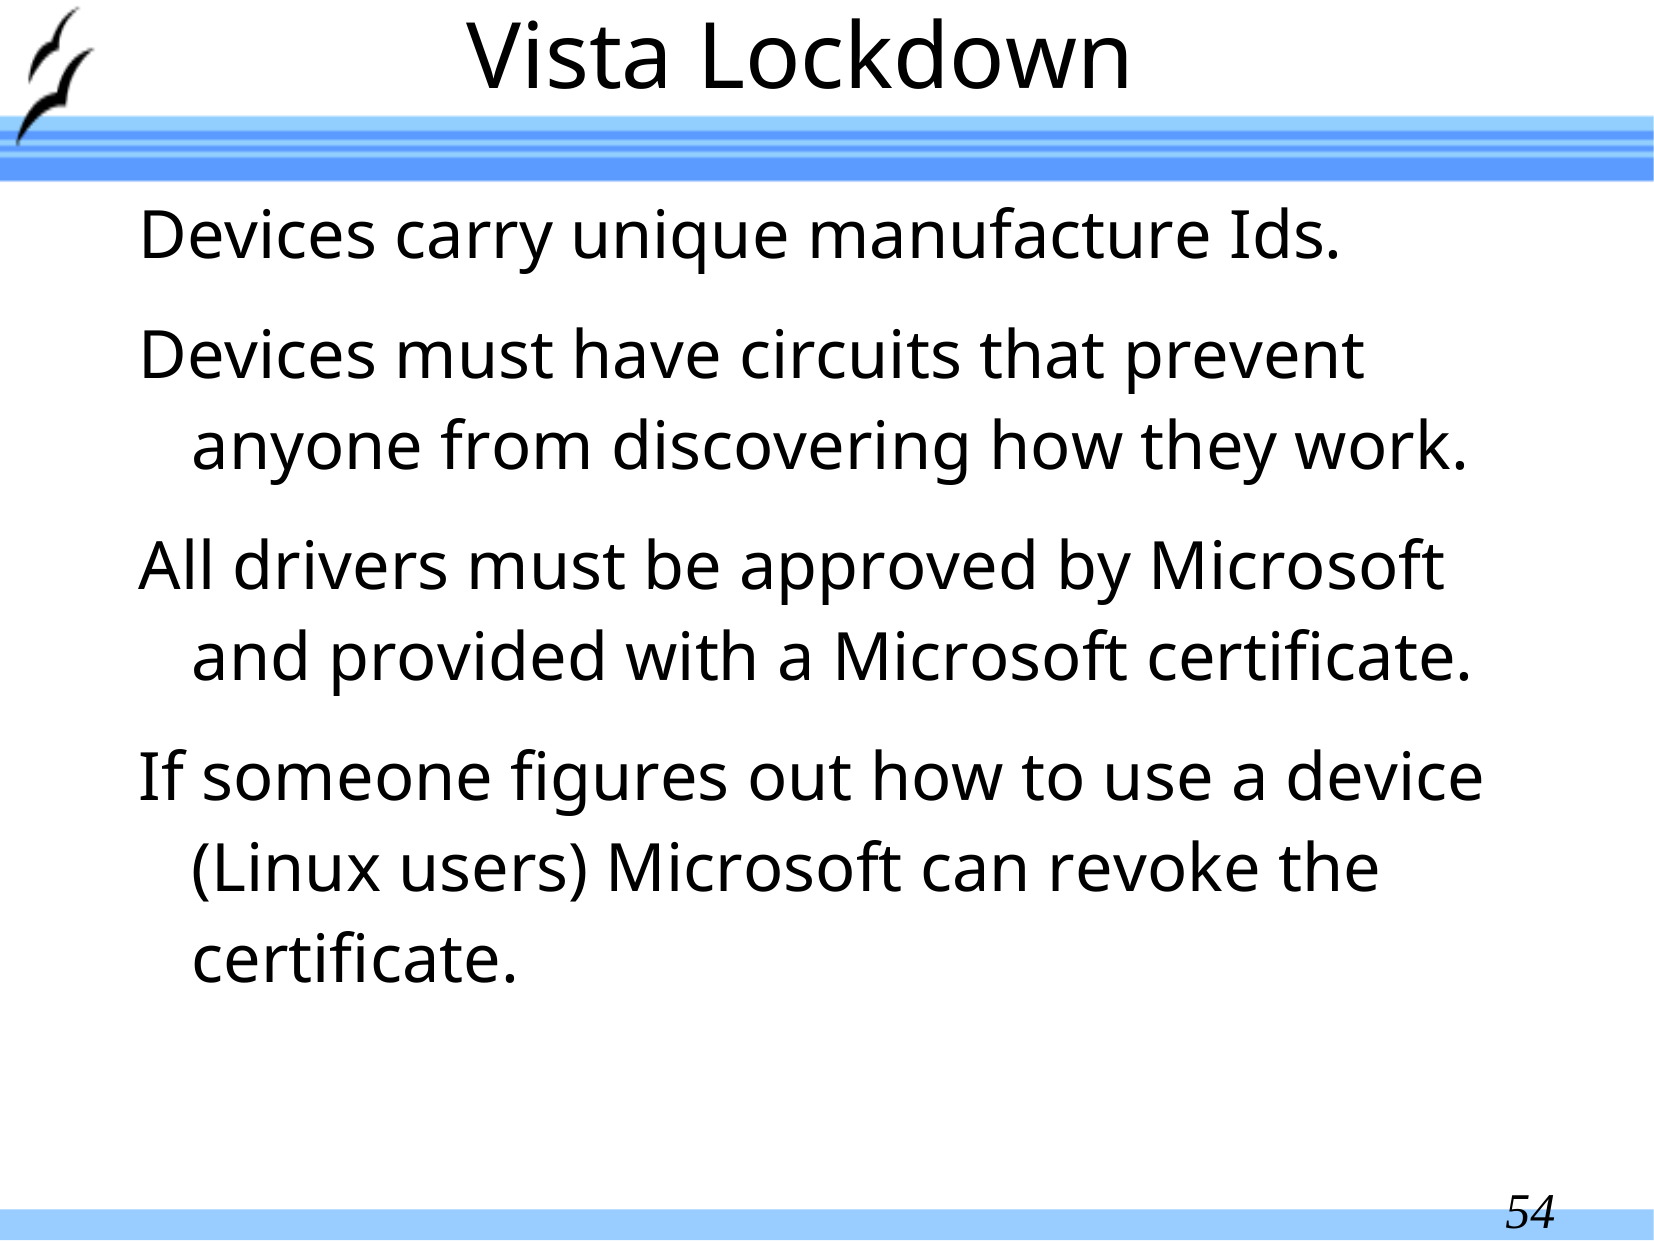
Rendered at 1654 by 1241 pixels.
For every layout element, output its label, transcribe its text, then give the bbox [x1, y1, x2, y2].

title Vista Lockdown [94, 0, 1507, 121]
picture [0, 0, 1654, 188]
list Devices carry unique manufacture Ids. Devices must have circuits that prevent anyone from discovering how they work. All drivers must be approved by Microsoft and provided with a Microsoft certificate. If someone figures out how to use a device (Linux users) Microsoft can revoke the certificate. [120, 187, 1533, 1195]
